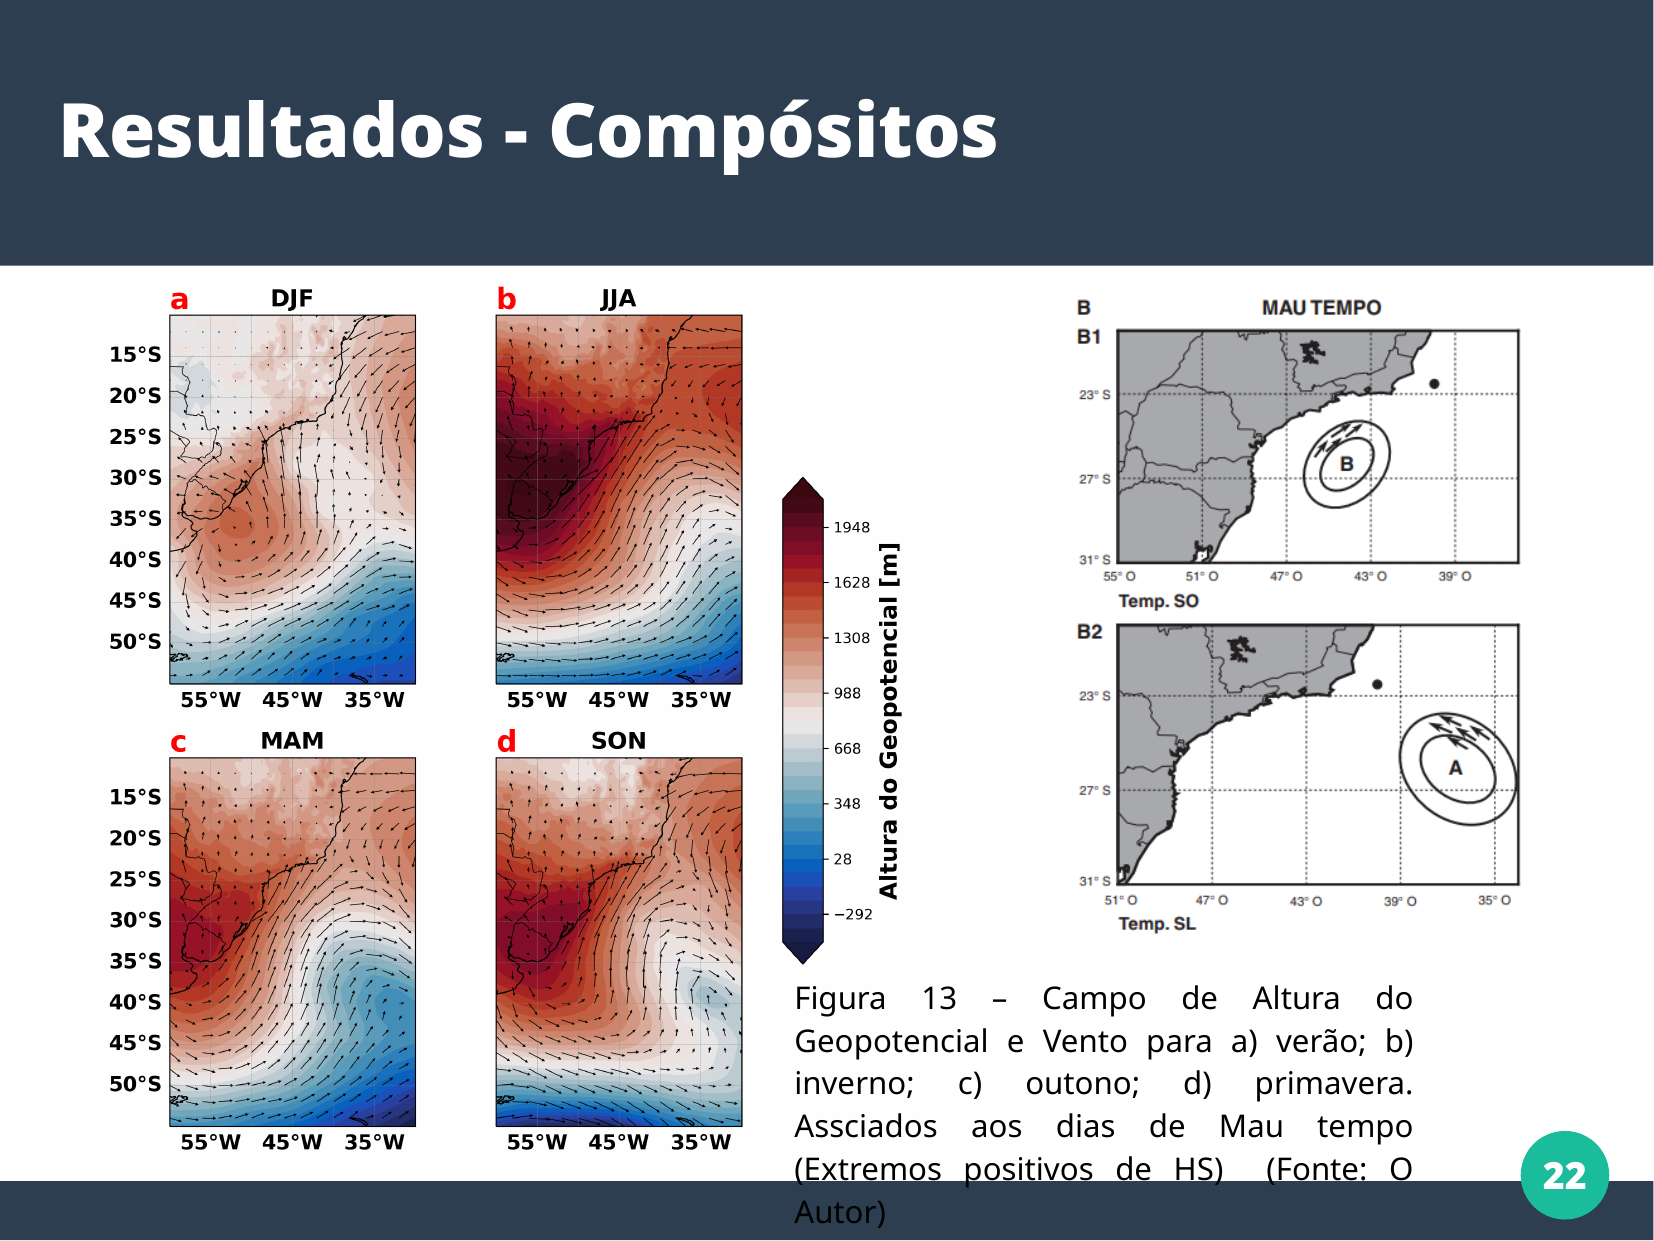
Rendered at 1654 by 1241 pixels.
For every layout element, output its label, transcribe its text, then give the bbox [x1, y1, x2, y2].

picture [35, 271, 934, 1170]
text_box Figura 13 – Campo de Altura do Geopotencial e Vento para a) verão; b) inverno; c) outono; d) primavera. Assciados aos dias de Mau tempo (Extremos positivos de HS) (Fonte: O Autor) [779, 968, 1430, 1241]
picture [1050, 277, 1536, 945]
title Resultados - Compósitos [59, 49, 1595, 207]
